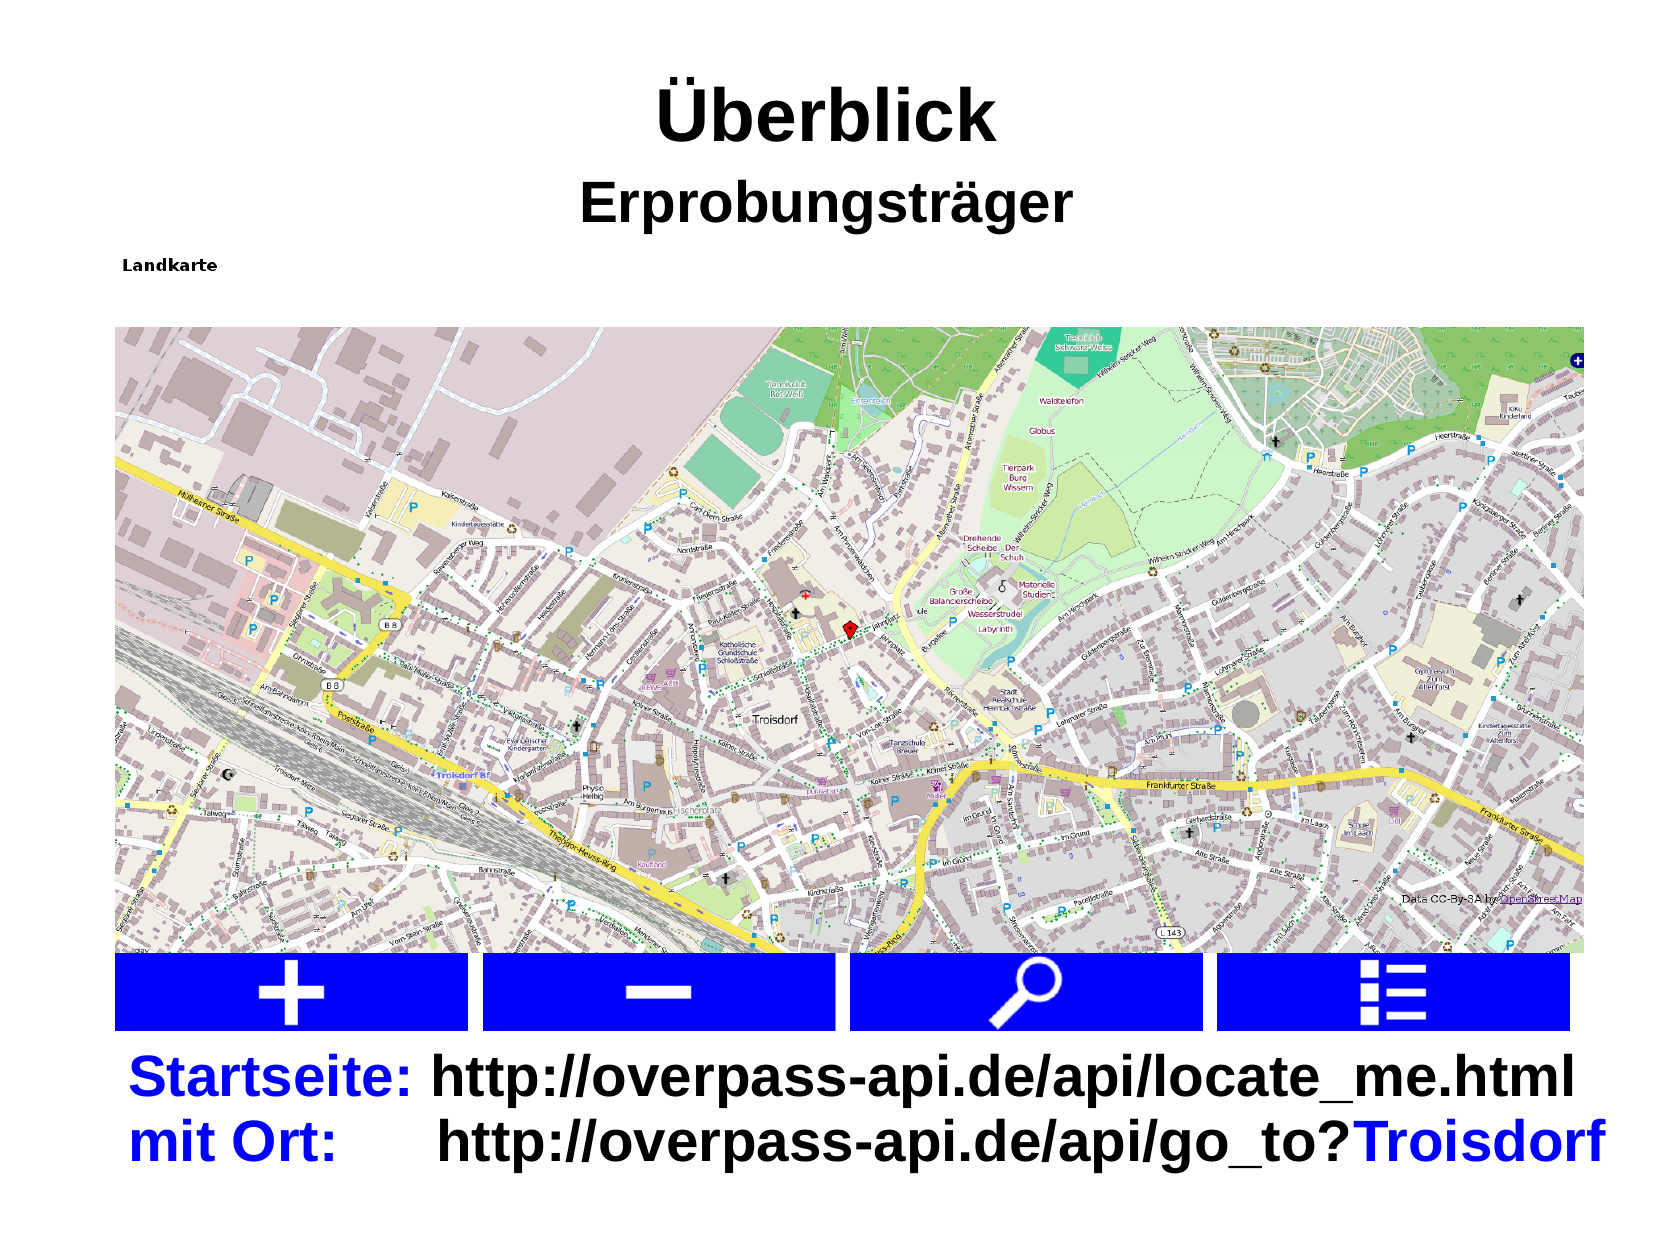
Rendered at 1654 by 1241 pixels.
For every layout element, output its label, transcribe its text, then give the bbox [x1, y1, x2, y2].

text_box Erprobungsträger [564, 162, 1090, 243]
text_box Überblick [641, 65, 1013, 162]
picture [115, 249, 1584, 1031]
text_box Startseite: http://overpass-api.de/api/locate_me.html mit Ort: http://overpass-api.de/api/go_to?Troisdorf [113, 1036, 1621, 1182]
